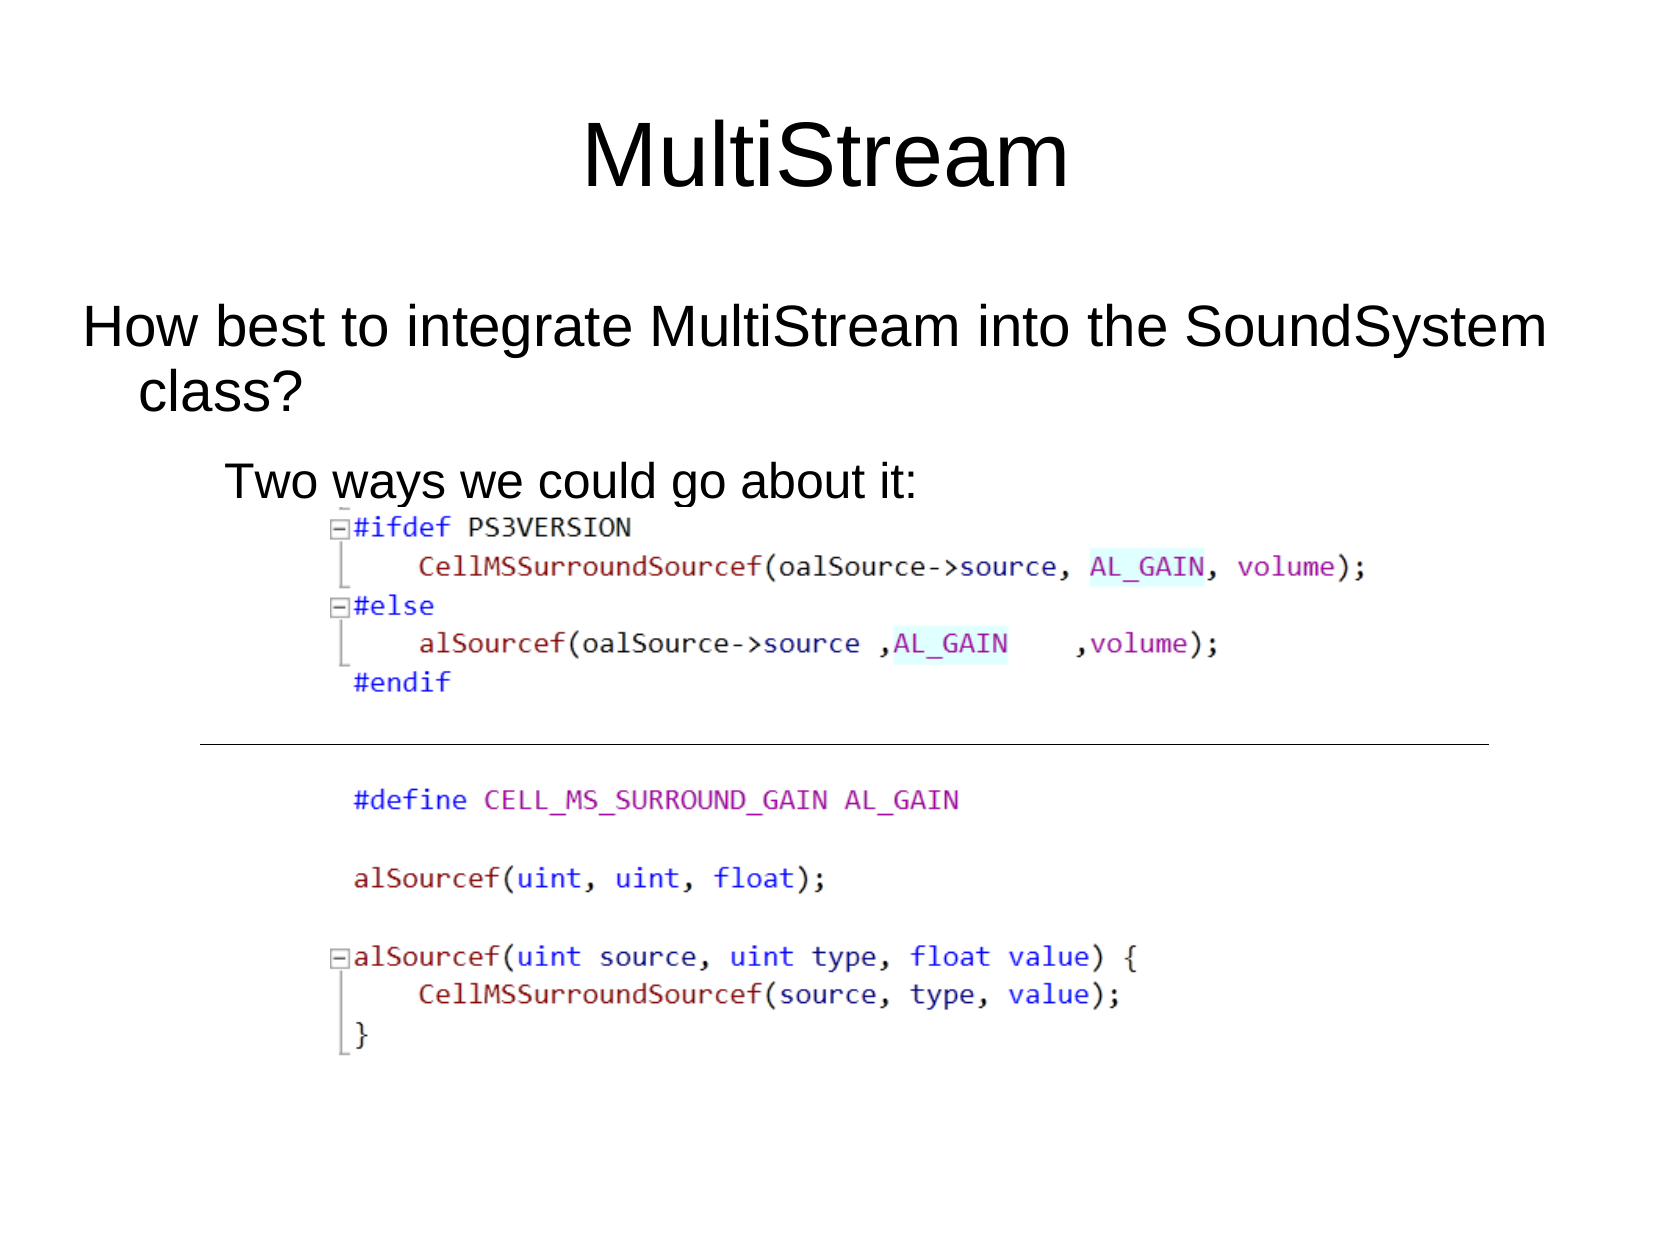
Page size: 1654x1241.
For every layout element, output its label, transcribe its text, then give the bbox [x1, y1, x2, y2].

list How best to integrate MultiStream into the SoundSystem class? Two ways we could go about it: [82, 290, 1571, 1148]
title MultiStream [82, 49, 1571, 257]
picture [330, 745, 1380, 1071]
picture [330, 507, 1380, 744]
